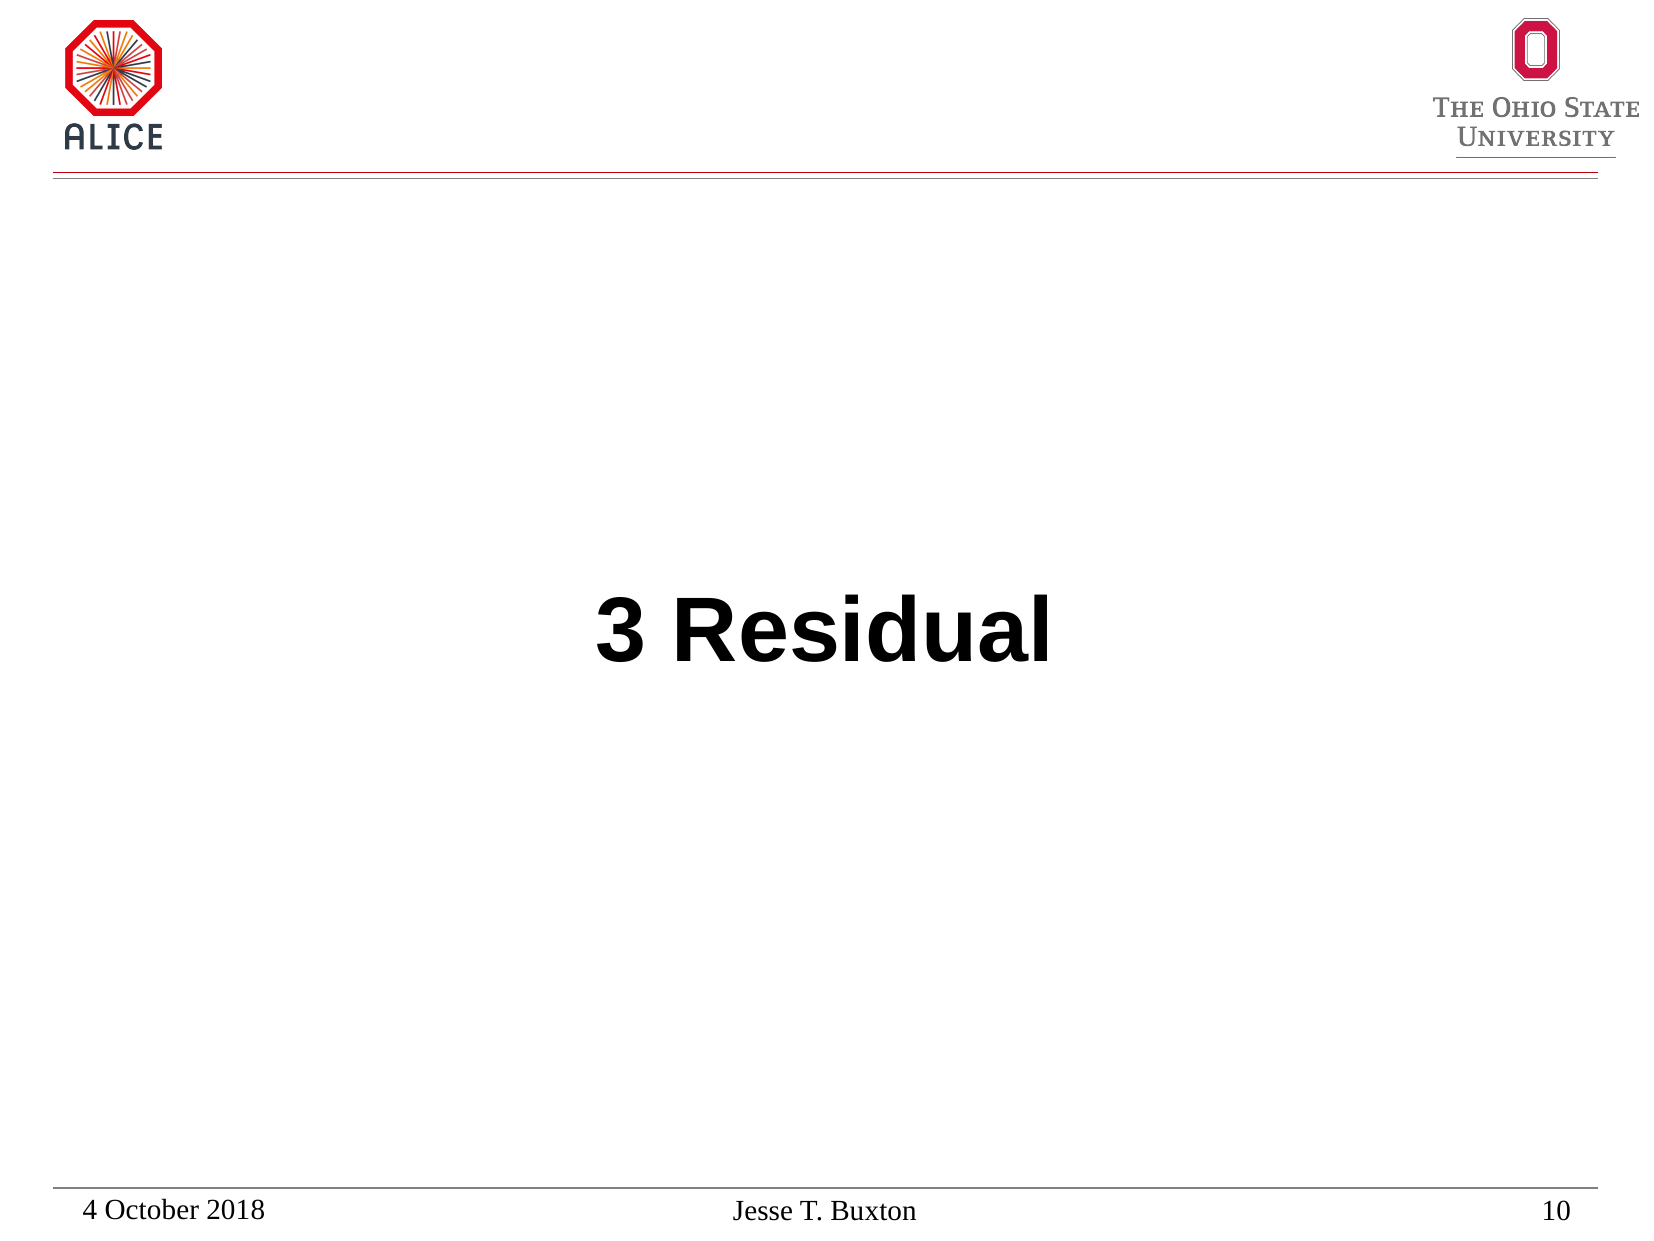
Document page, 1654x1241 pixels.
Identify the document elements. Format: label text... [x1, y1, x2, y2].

title 3 Residual [137, 544, 1513, 716]
picture [1430, 5, 1642, 171]
picture [65, 20, 162, 150]
